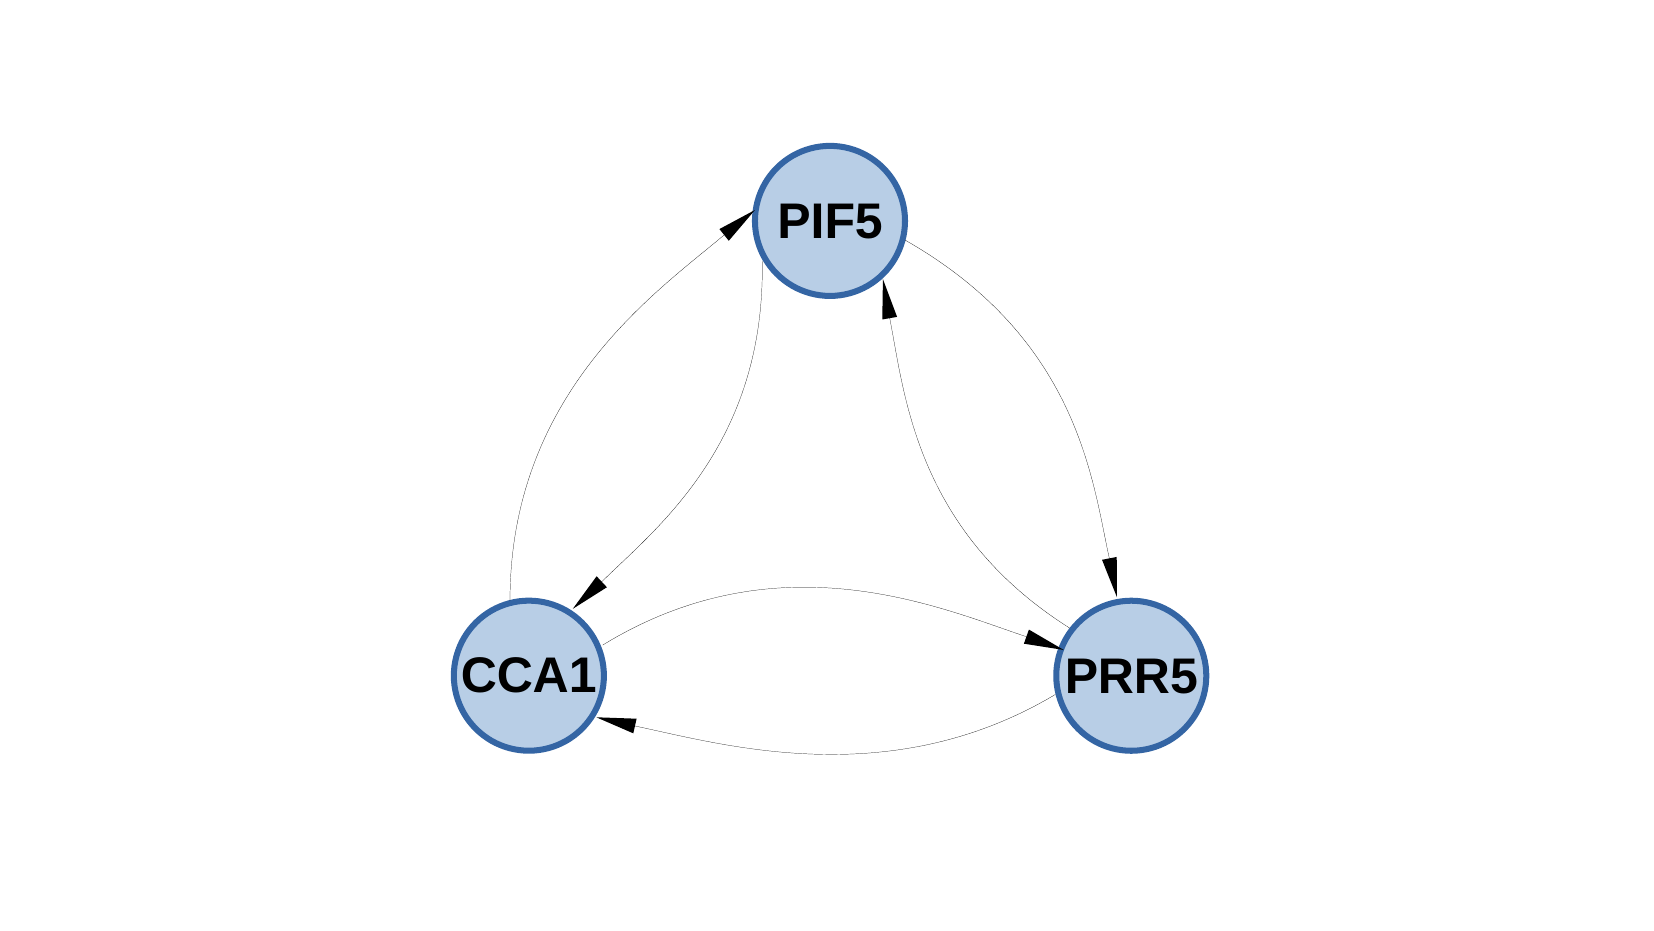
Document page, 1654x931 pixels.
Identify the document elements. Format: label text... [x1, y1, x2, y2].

text_box PIF5 [754, 145, 906, 296]
text_box CCA1 [453, 600, 604, 751]
text_box PRR5 [1056, 600, 1207, 751]
